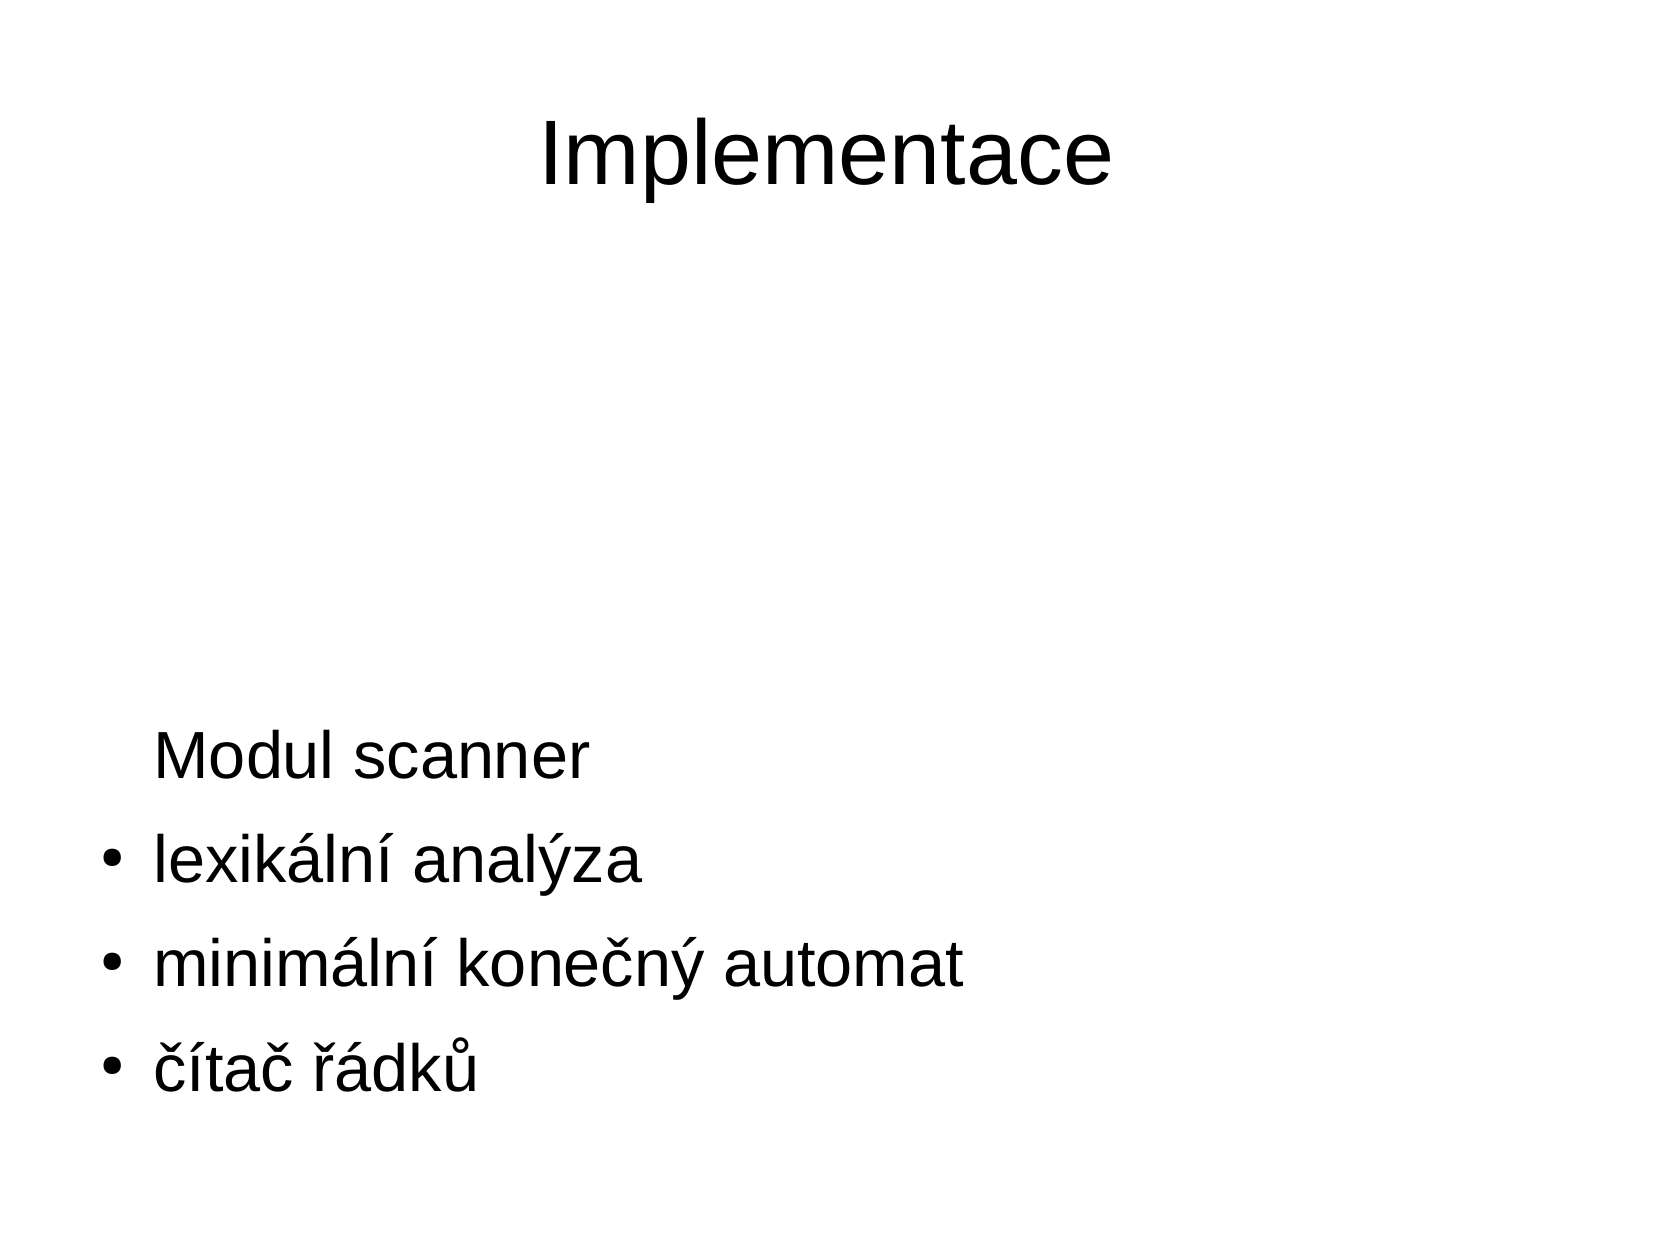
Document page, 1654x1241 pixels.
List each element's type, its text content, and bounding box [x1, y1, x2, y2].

title Implementace [82, 49, 1571, 257]
list Modul scanner lexikální analýza minimální konečný automat čítač řádků [82, 717, 1571, 1109]
